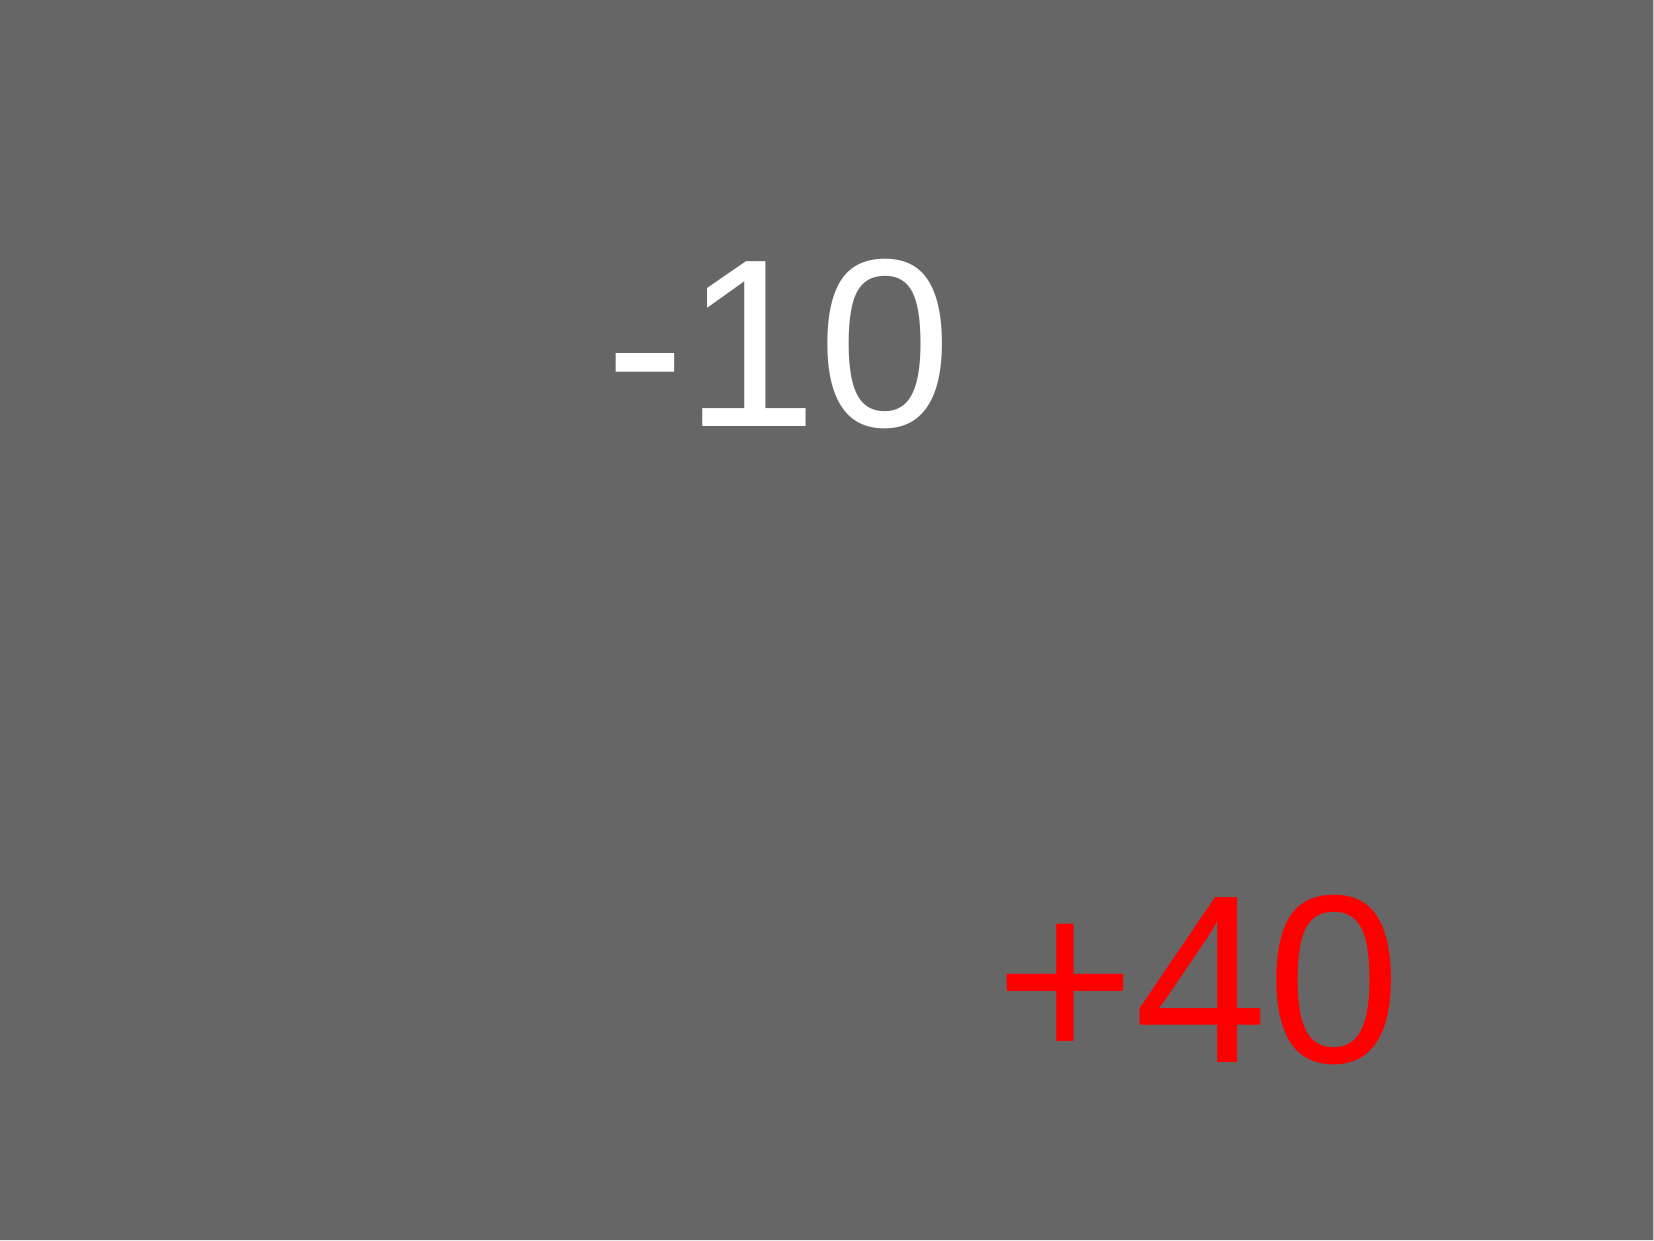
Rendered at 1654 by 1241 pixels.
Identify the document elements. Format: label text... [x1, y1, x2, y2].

text_box -10 [590, 201, 1217, 485]
text_box +40 [980, 838, 1571, 1121]
text_box [0, 0, 1654, 1241]
